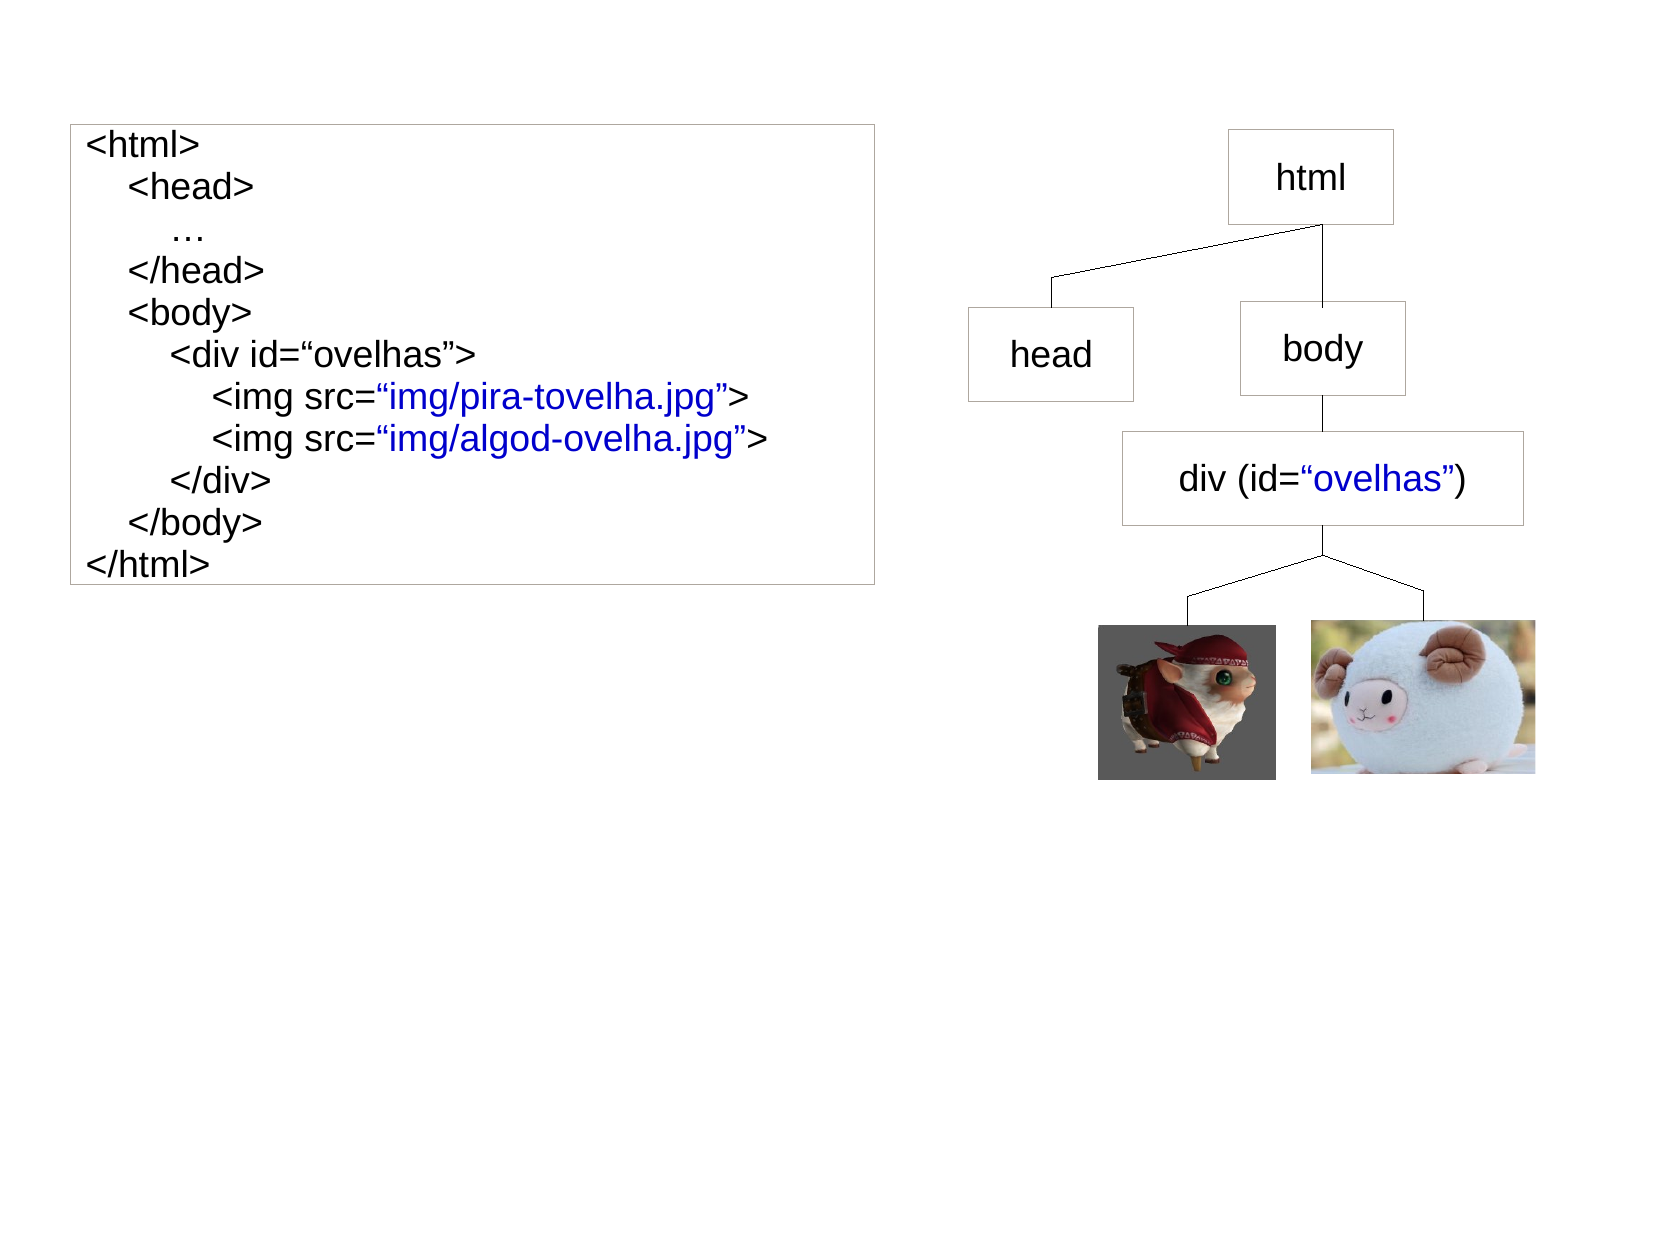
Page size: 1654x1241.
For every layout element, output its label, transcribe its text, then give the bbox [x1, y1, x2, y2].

text_box <html> <head> … </head> <body> <div id=“ovelhas”> <img src=“img/pira-tovelha.jpg”> <img src=“img/algod-ovelha.jpg”> </div> </body> </html> [70, 124, 875, 585]
text_box body [1240, 301, 1406, 396]
text_box html [1228, 129, 1394, 225]
text_box div (id=“ovelhas”) [1122, 431, 1524, 526]
picture [1098, 625, 1276, 780]
picture [1311, 620, 1536, 774]
text_box head [968, 307, 1134, 402]
